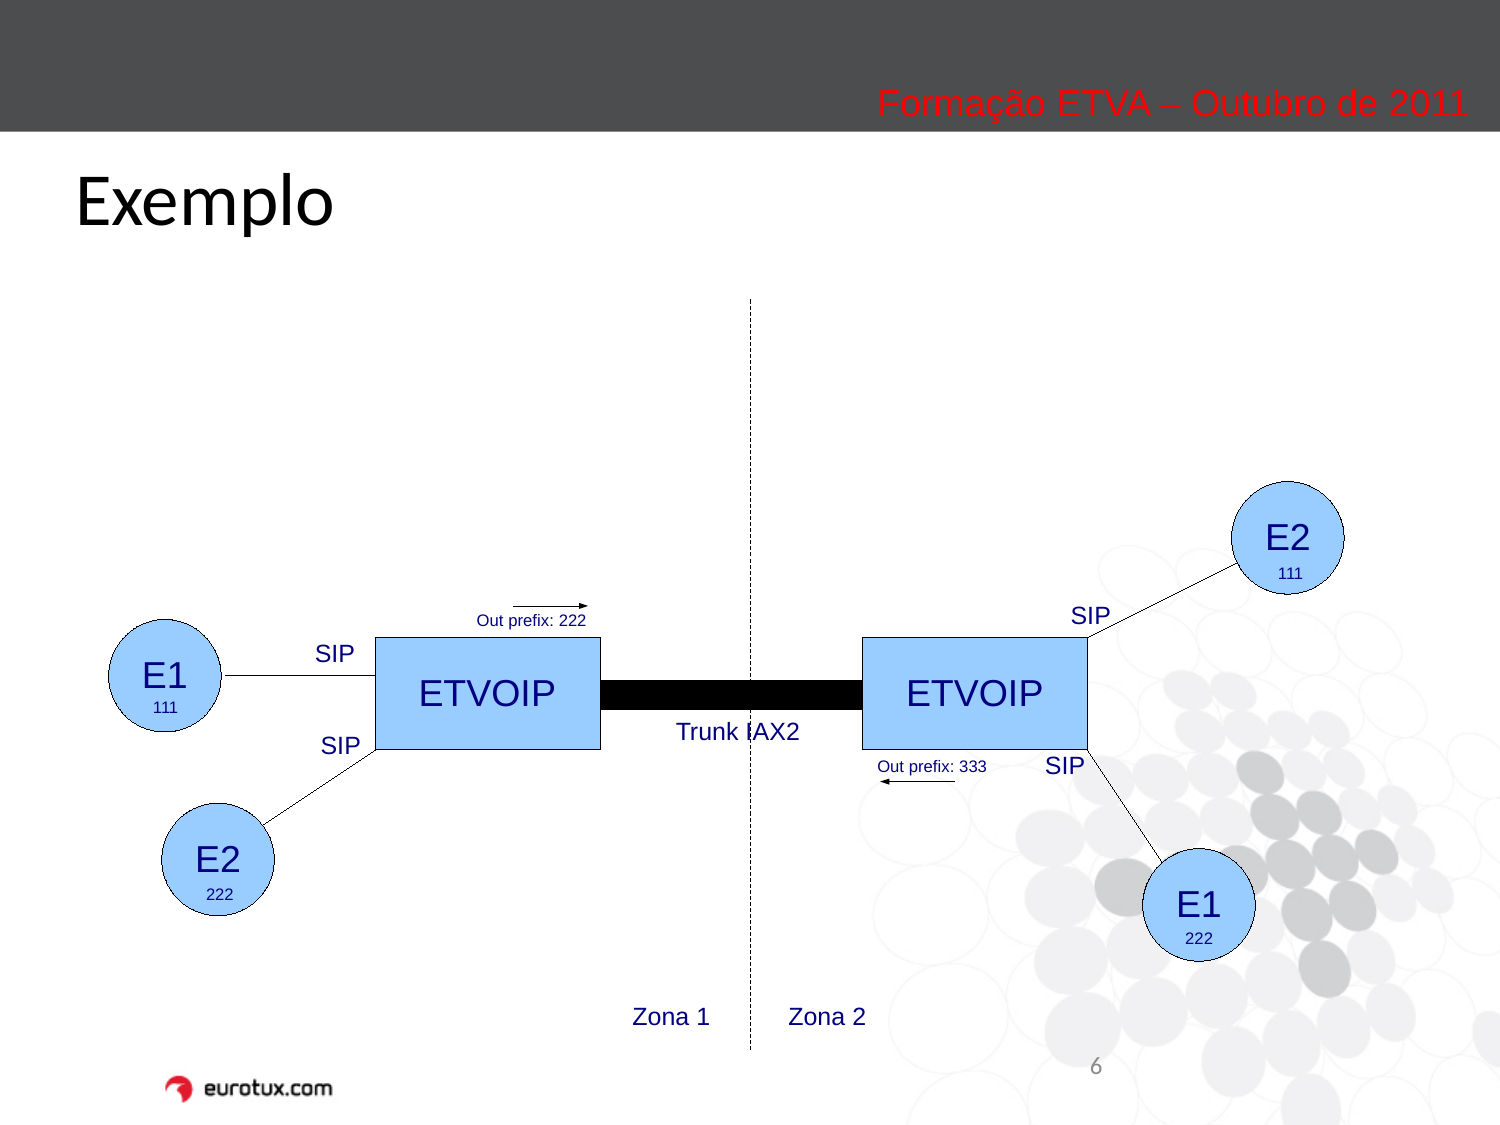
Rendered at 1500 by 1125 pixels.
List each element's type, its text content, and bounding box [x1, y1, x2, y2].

text_box E2 [1231, 481, 1345, 589]
text_box Zona 2 [773, 995, 883, 1039]
text_box E2 [195, 911, 241, 916]
text_box SIP [305, 724, 381, 768]
picture [0, 0, 1500, 1125]
text_box E1 [108, 619, 222, 732]
text_box Trunk IAX2 [661, 710, 849, 754]
text_box E2 [1269, 591, 1307, 595]
text_box E1 [1142, 848, 1256, 954]
text_box E1 [1175, 956, 1223, 962]
text_box SIP [300, 632, 376, 676]
text_box E2 [161, 803, 275, 909]
text_box 111 [1263, 556, 1356, 591]
text_box 111 [138, 690, 231, 725]
text_box SIP [1055, 594, 1131, 638]
text_box Zona 1 [617, 994, 727, 1038]
text_box ETVOIP [375, 637, 601, 750]
text_box 222 [191, 877, 285, 911]
text_box Out prefix: 222 [461, 603, 612, 638]
text_box ETVOIP [862, 637, 1088, 750]
text_box SIP [1030, 744, 1106, 788]
text_box Out prefix: 333 [862, 750, 1013, 784]
text_box 222 [1170, 921, 1264, 956]
title Exemplo [75, 112, 1425, 301]
